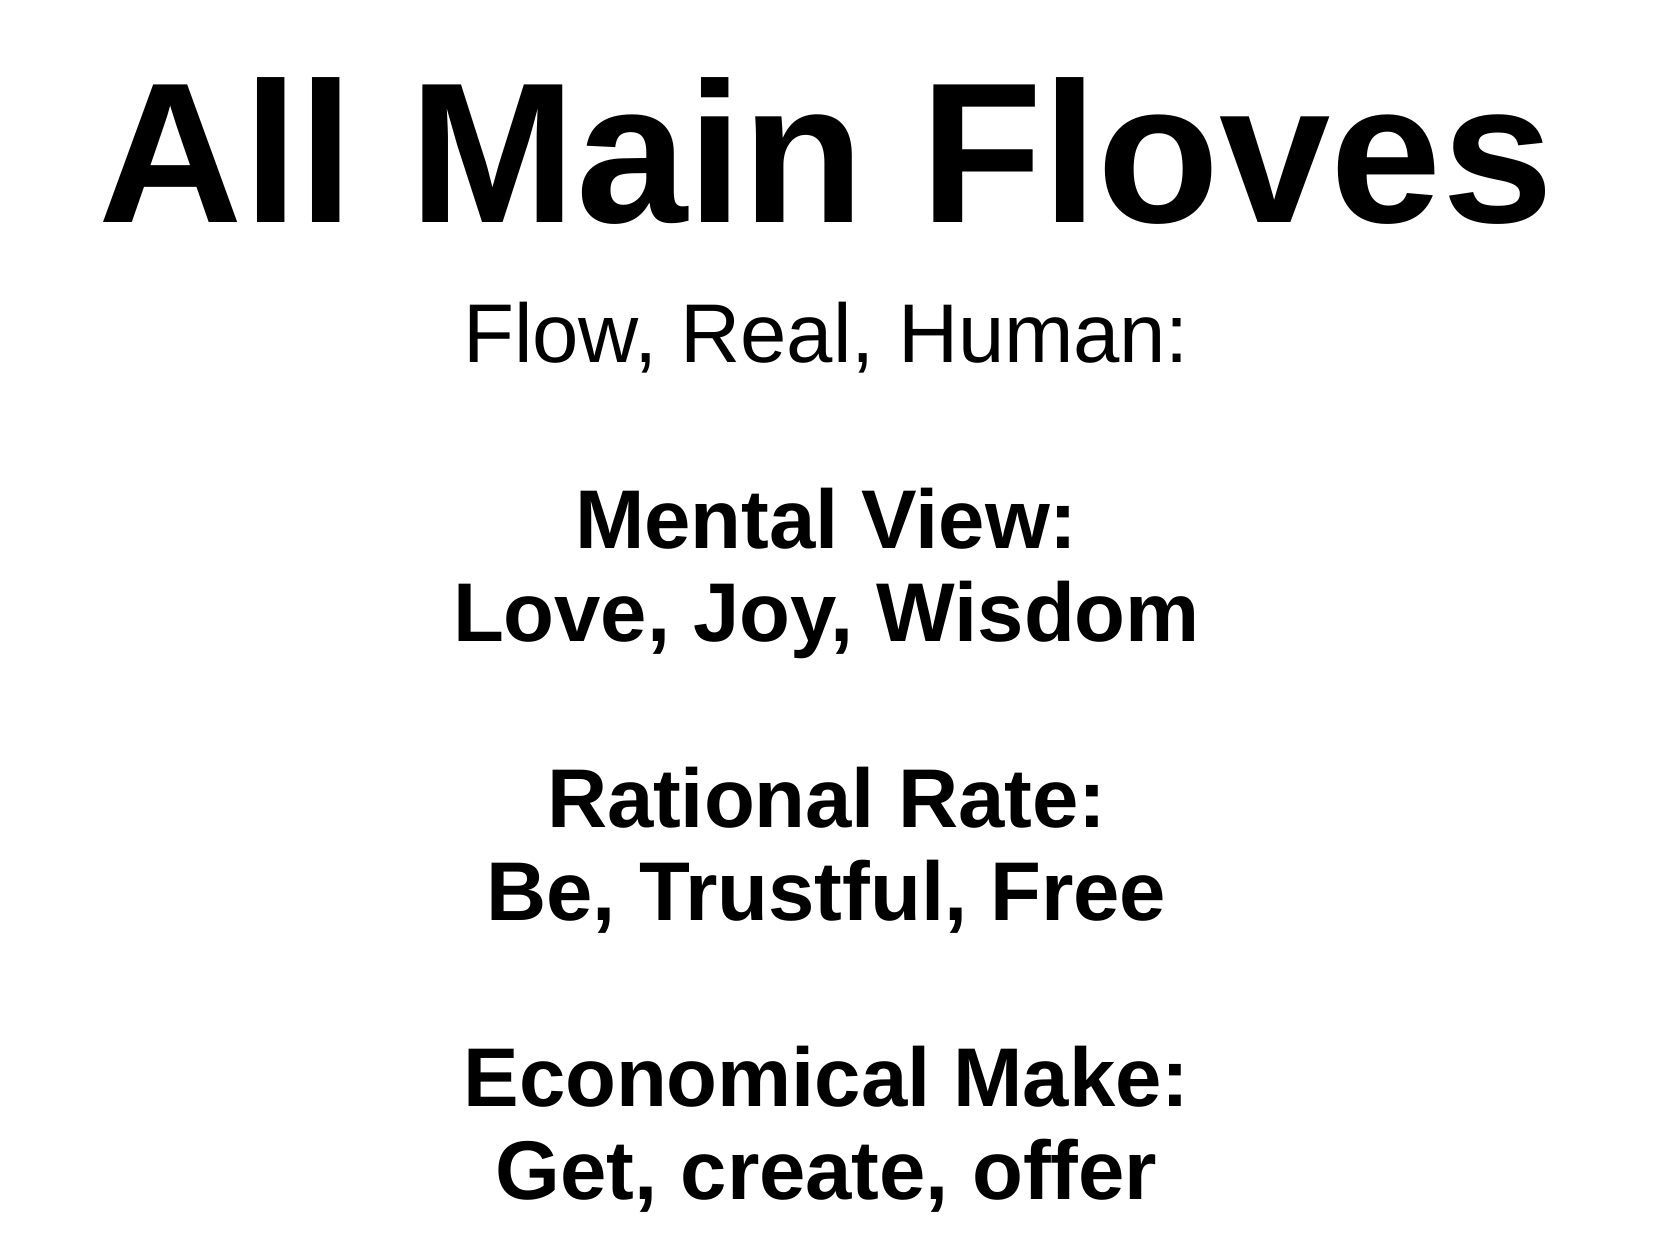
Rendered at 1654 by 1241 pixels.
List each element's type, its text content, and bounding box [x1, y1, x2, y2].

subtitle Flow, Real, Human: Mental View: Love, Joy, Wisdom Rational Rate: Be, Trustful, Free Economical Make: Get, create, offer [82, 7, 1571, 1241]
